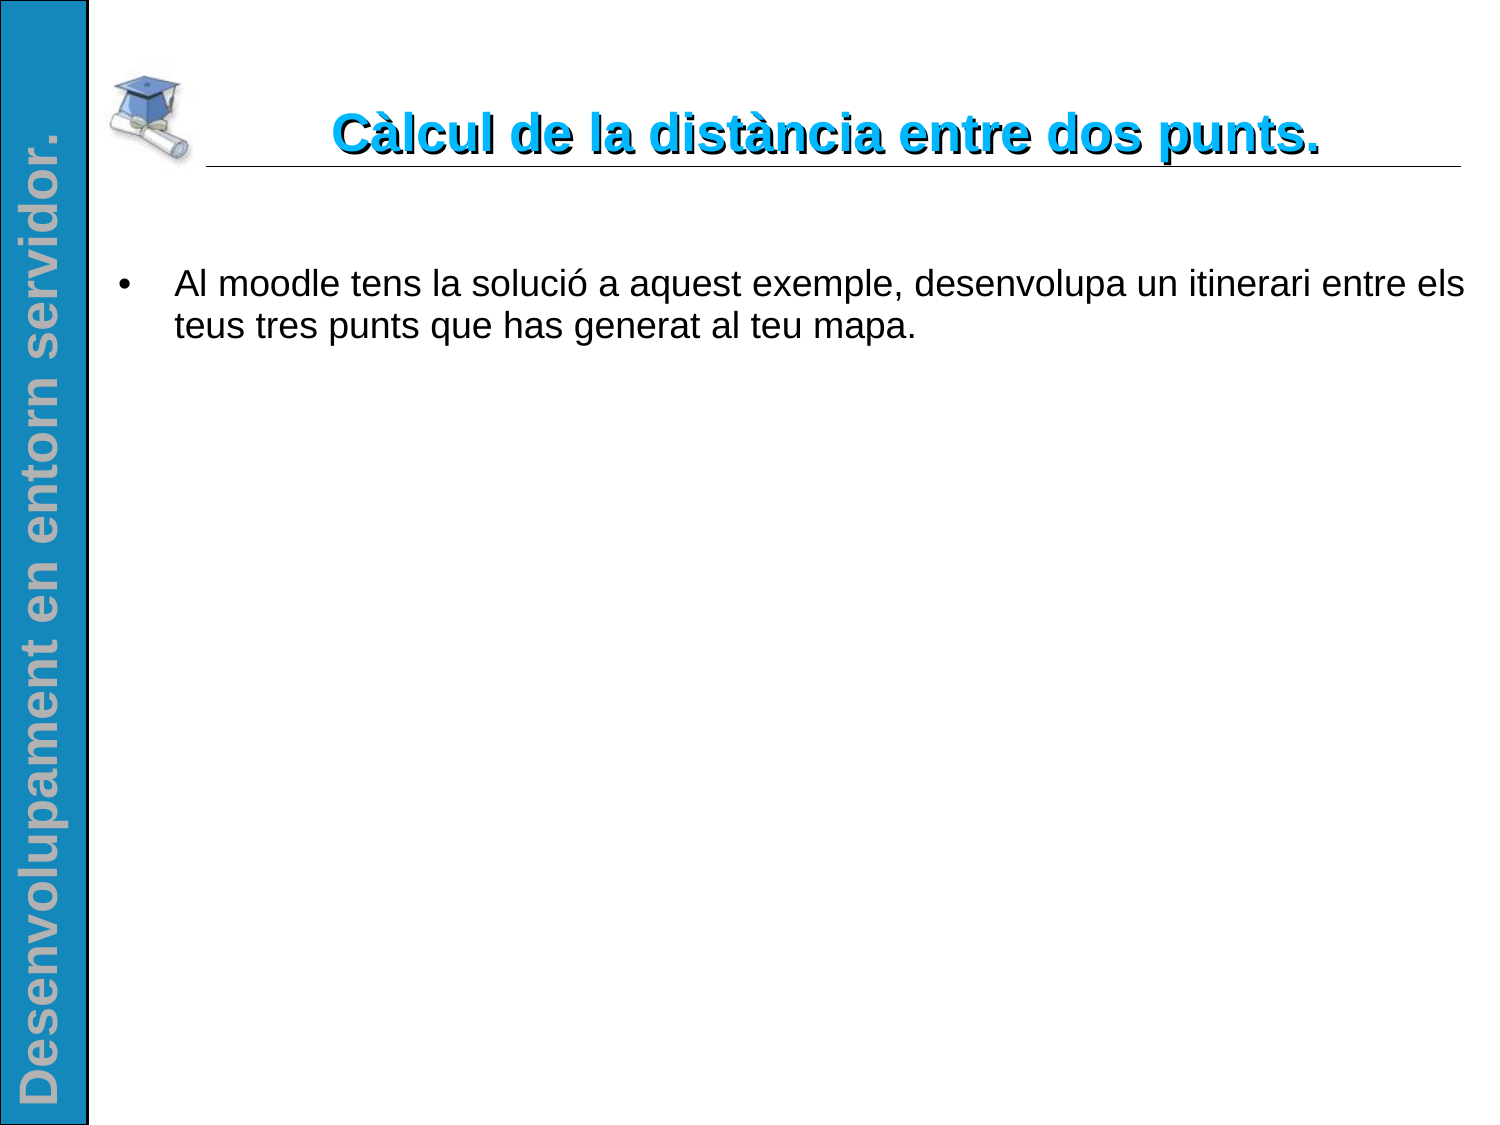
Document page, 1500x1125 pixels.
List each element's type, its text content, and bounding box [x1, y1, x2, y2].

list Al moodle tens la solució a aquest exemple, desenvolupa un itinerari entre els teus tres punts que has generat al teu mapa. [118, 262, 1477, 1006]
title Càlcul de la distància entre dos punts. [206, 88, 1447, 178]
picture [93, 61, 206, 174]
